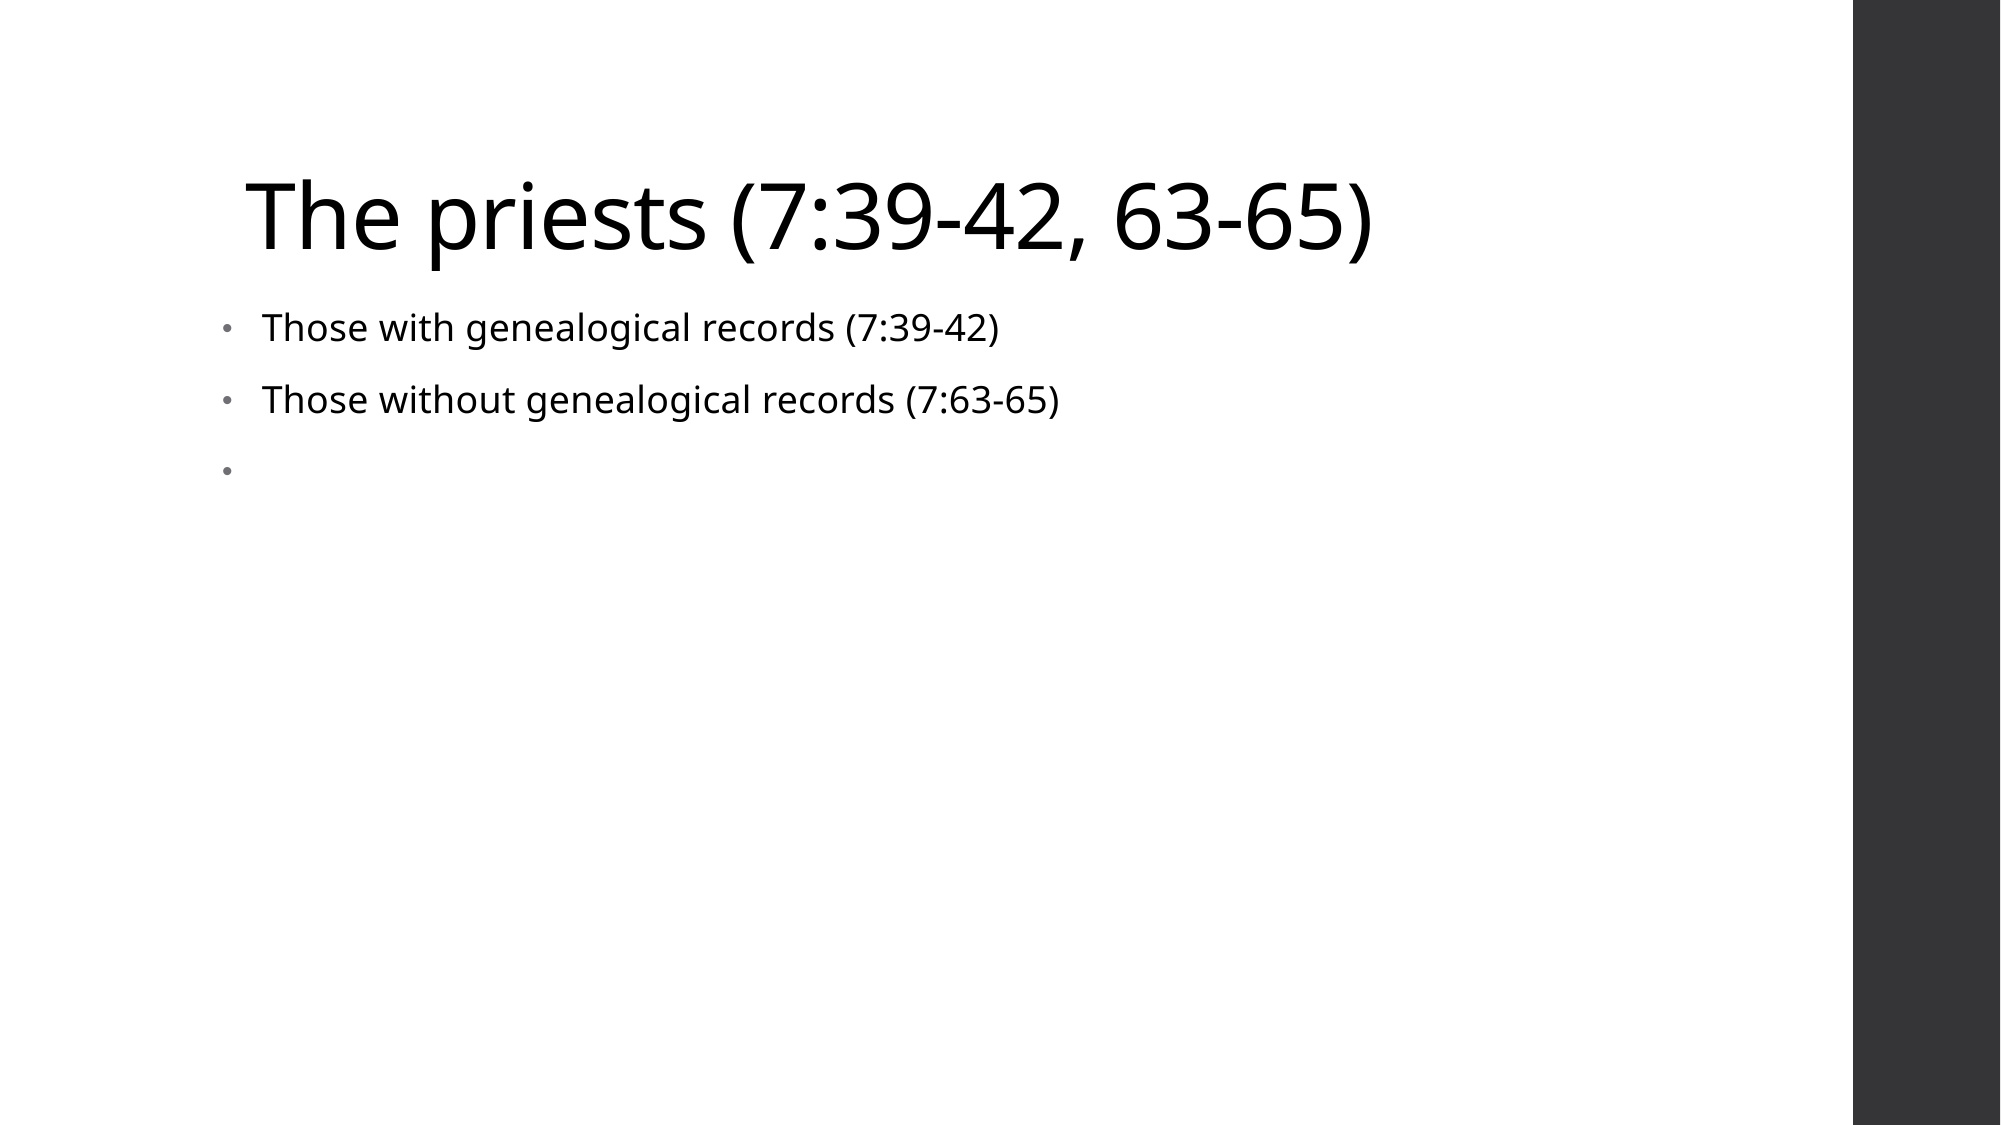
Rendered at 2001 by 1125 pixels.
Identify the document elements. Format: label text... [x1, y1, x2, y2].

title The priests (7:39-42, 63-65) [206, 60, 1797, 278]
list Those with genealogical records (7:39-42) Those without genealogical records (7:63-65) [206, 299, 1617, 1014]
